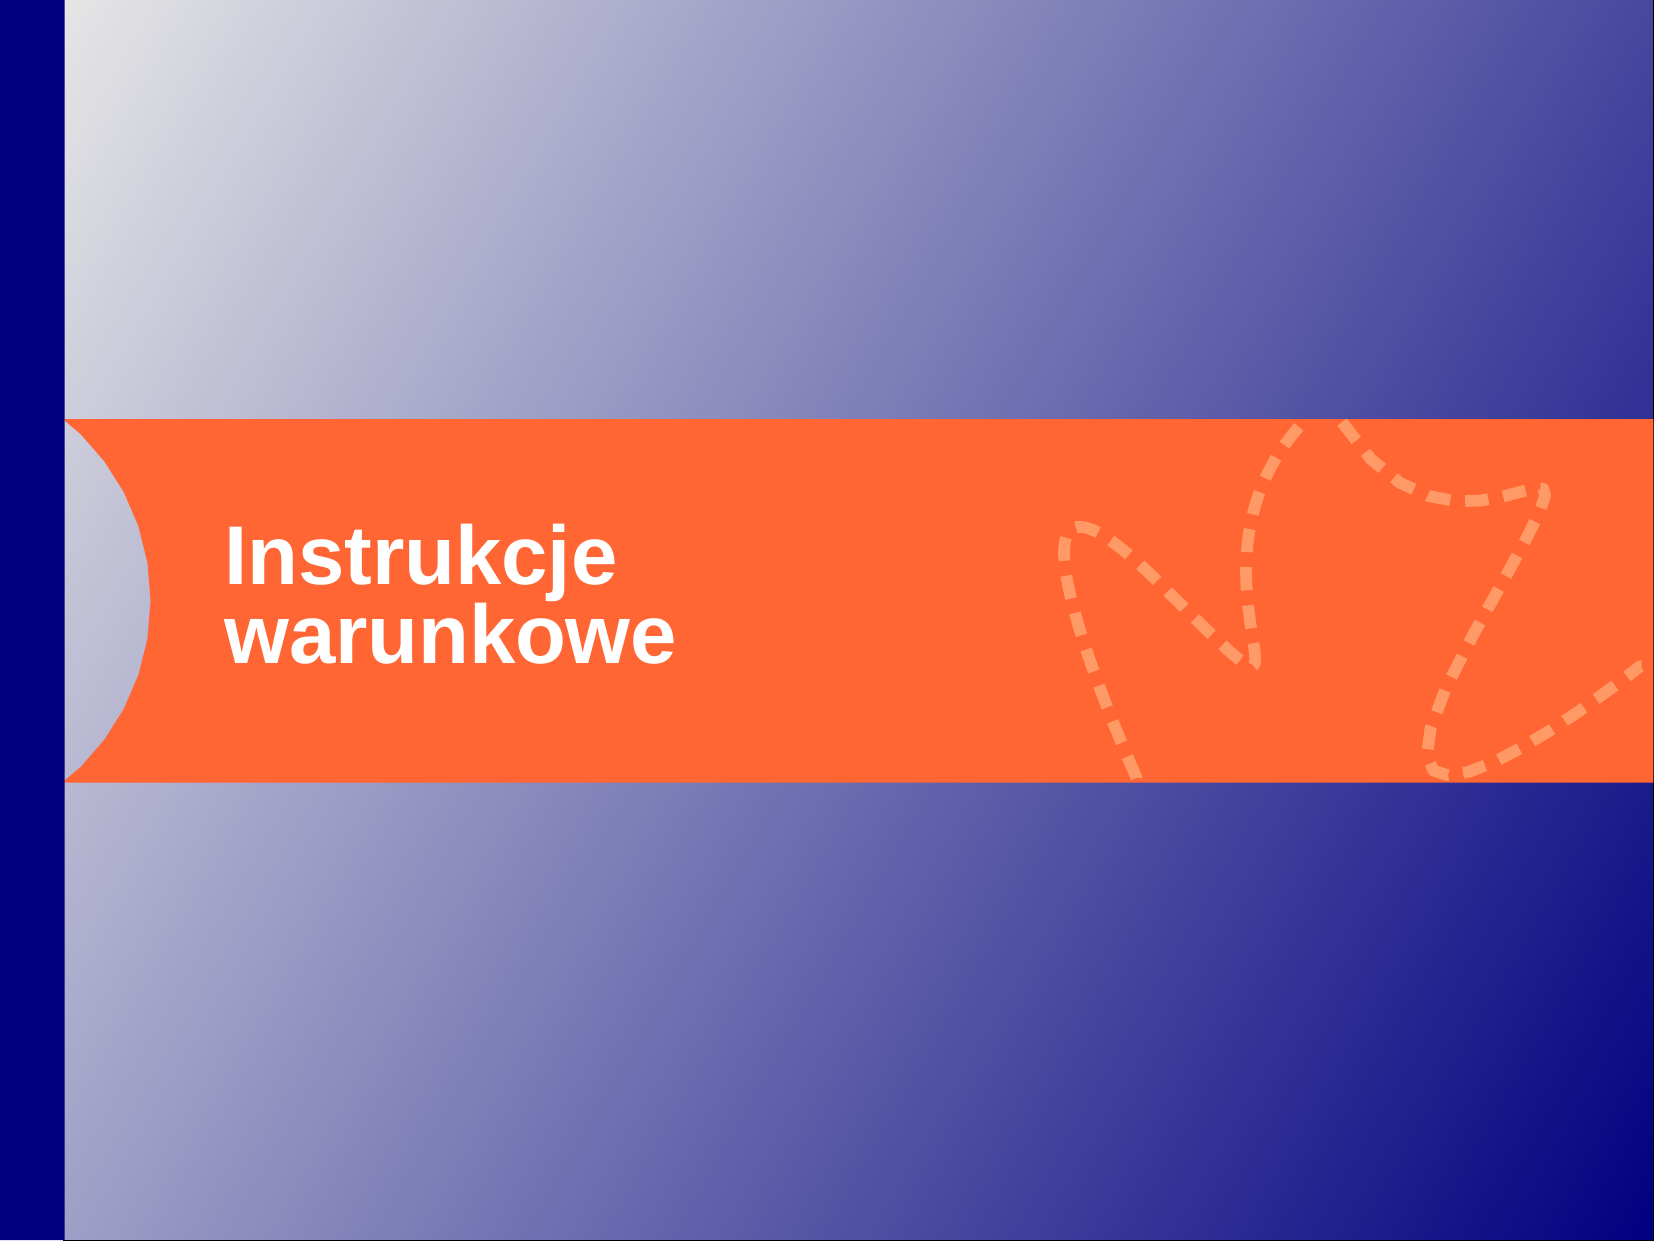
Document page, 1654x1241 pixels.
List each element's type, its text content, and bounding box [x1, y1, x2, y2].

title Instrukcje warunkowe [224, 497, 1093, 704]
